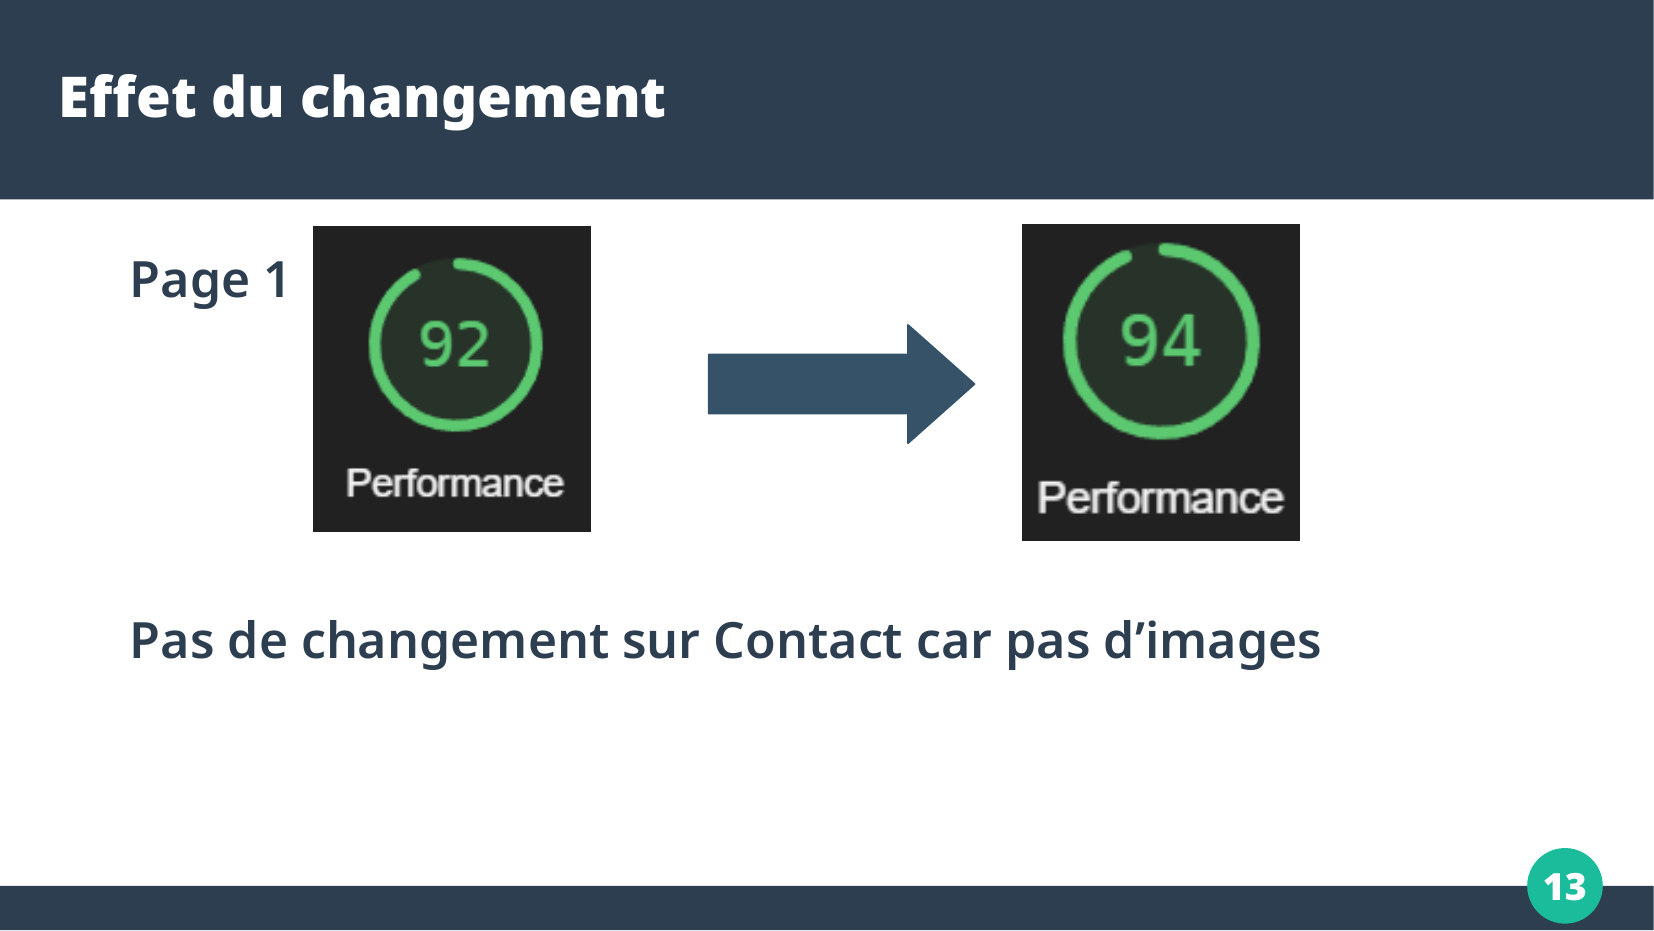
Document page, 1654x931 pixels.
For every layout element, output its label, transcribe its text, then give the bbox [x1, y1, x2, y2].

text_box [708, 324, 975, 444]
list Page 1 Pas de changement sur Contact car pas d’images [59, 243, 1595, 680]
picture [313, 226, 591, 532]
picture [1022, 224, 1300, 541]
title Effet du changement [59, 37, 1595, 156]
